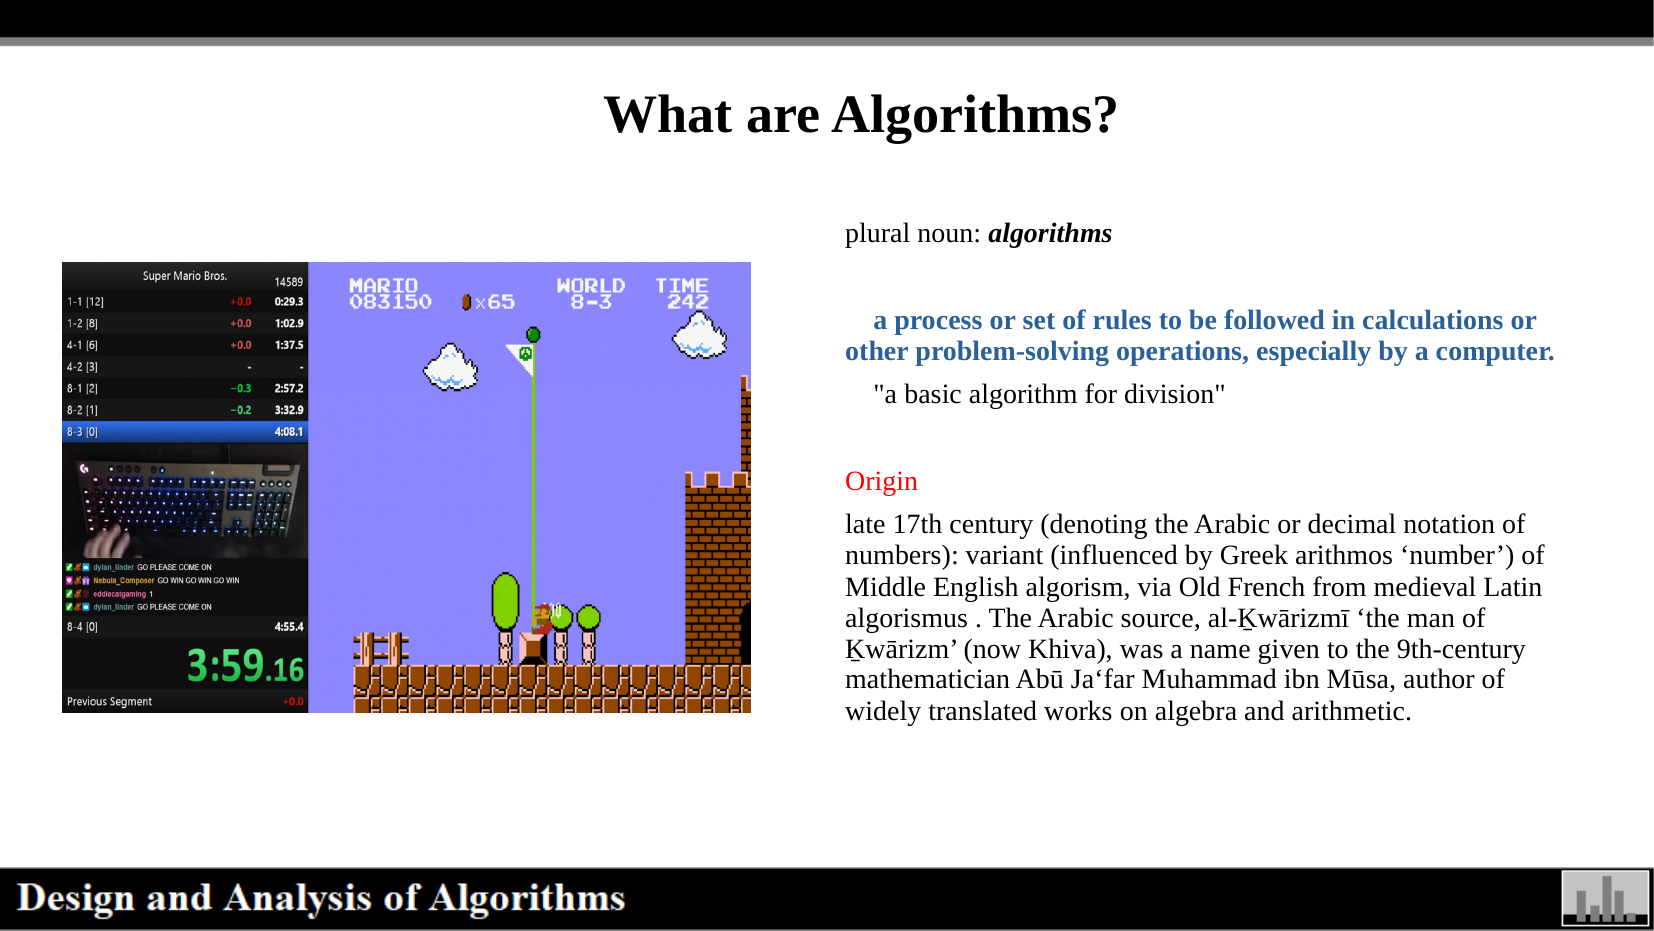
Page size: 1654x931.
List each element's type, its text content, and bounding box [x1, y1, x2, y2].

picture [0, 0, 1654, 931]
list plural noun: algorithms a process or set of rules to be followed in calculations or other problem-solving operations, especially by a computer. "a basic algorithm for division" Origin late 17th century (denoting the Arabic or decimal notation of numbers): variant (influenced by Greek arithmos ‘number’) of Middle English algorism, via Old French from medieval Latin algorismus . The Arabic source, al-Ḵwārizmī ‘the man of Ḵwārizm’ (now Khiva), was a name given to the 9th-century mathematician Abū Ja‘far Muhammad ibn Mūsa, author of widely translated works on algebra and arithmetic. [845, 217, 1572, 758]
list [82, 217, 809, 758]
title What are Algorithms? [82, 37, 1571, 193]
